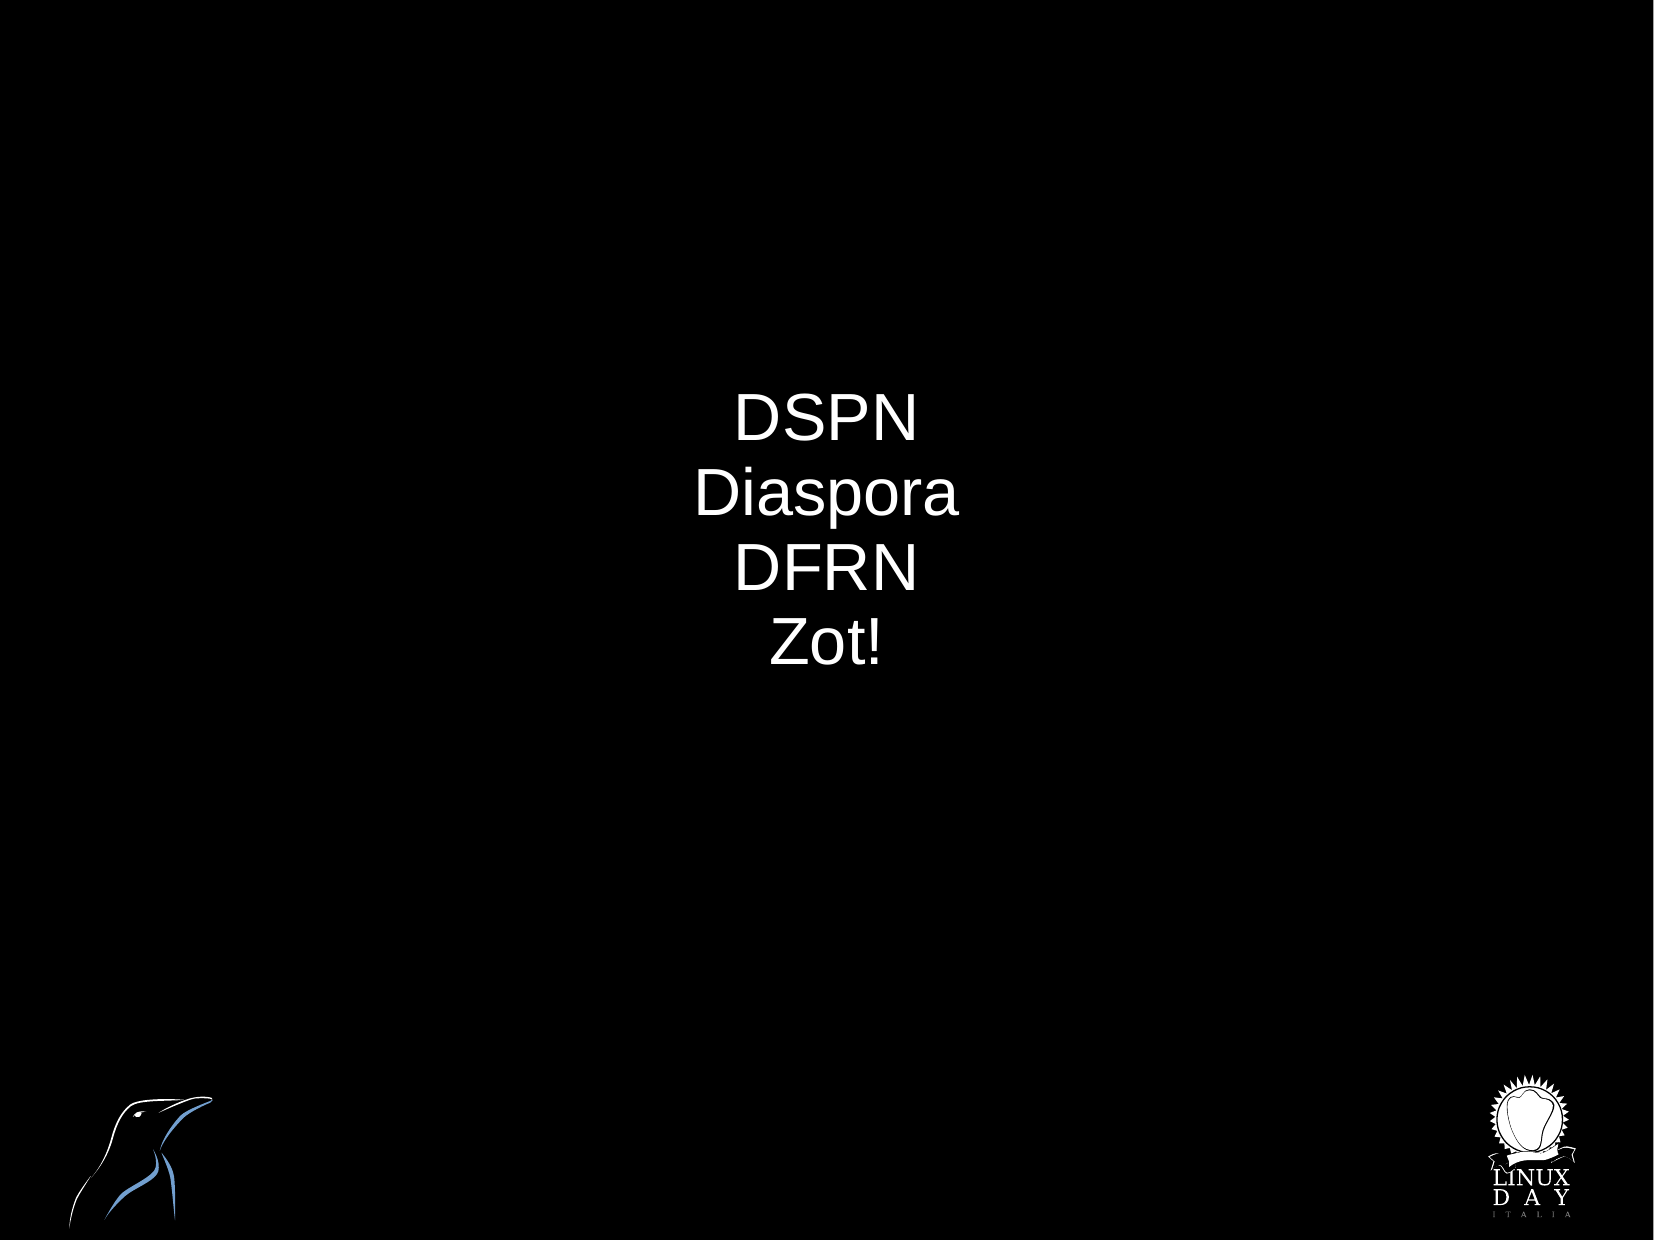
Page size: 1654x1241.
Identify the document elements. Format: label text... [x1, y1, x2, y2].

subtitle DSPN Diaspora DFRN Zot! [82, 49, 1571, 1010]
